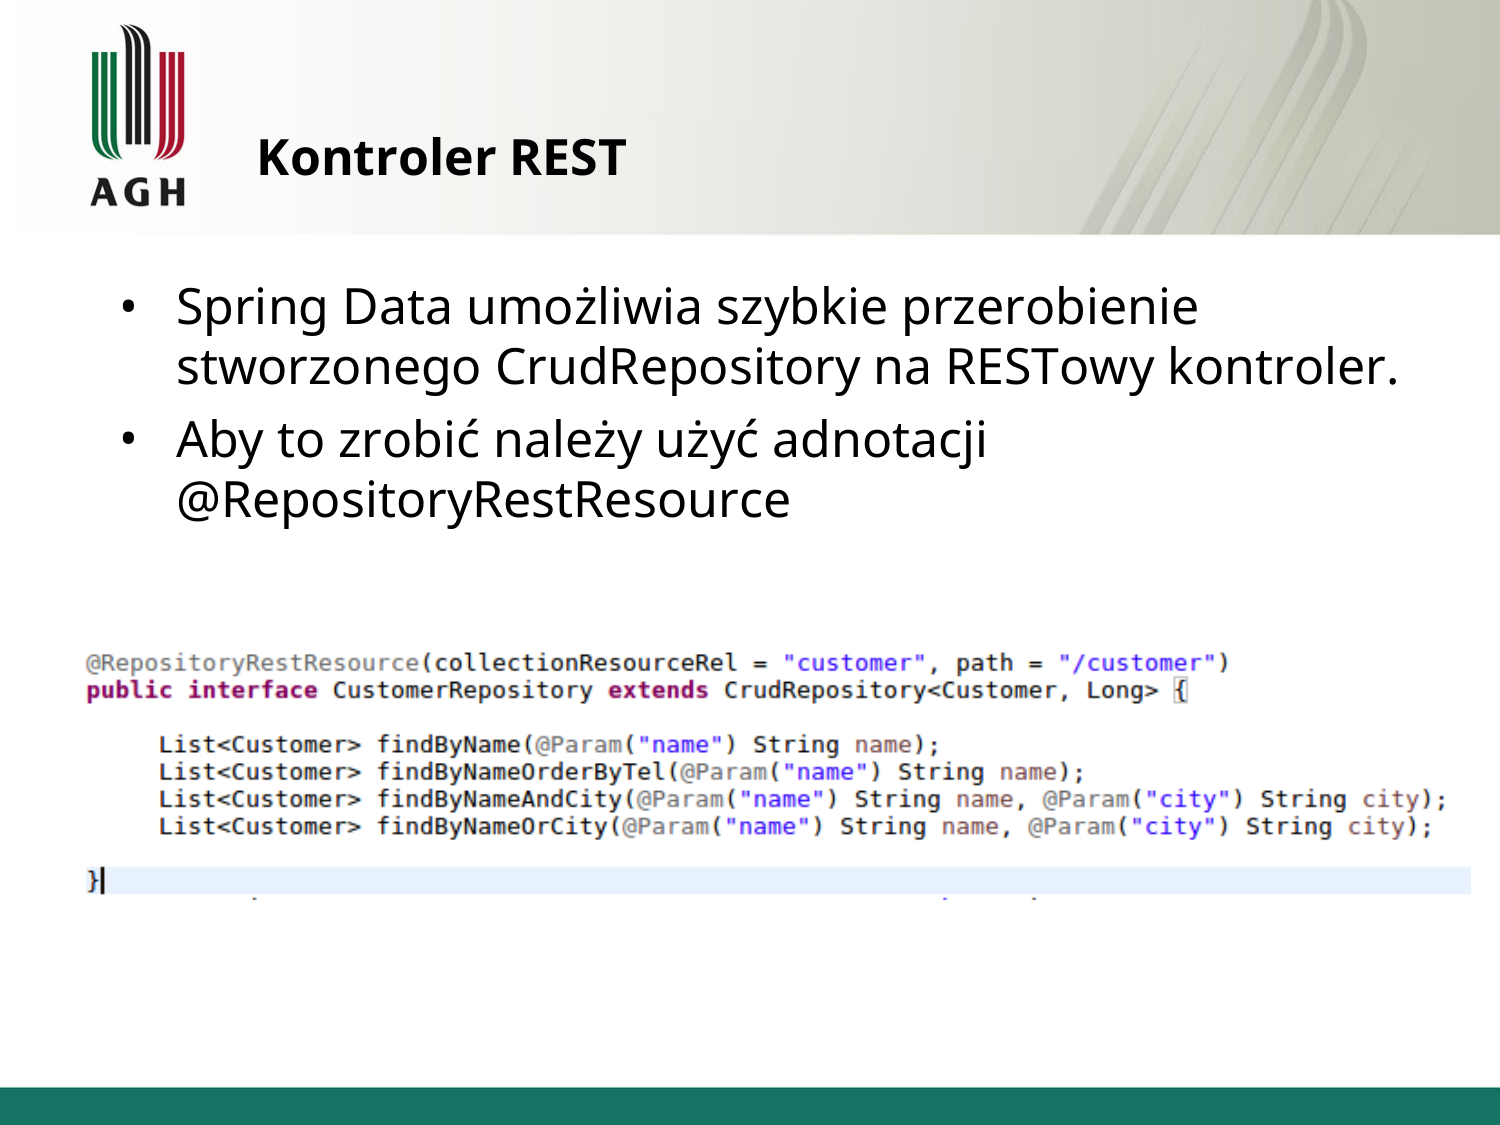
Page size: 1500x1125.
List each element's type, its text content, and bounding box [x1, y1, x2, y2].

title Kontroler REST [242, 78, 1425, 233]
picture [0, 0, 1500, 1125]
list Spring Data umożliwia szybkie przerobienie stworzonego CrudRepository na RESTowy kontroler. Aby to zrobić należy użyć adnotacji @RepositoryRestResource [105, 267, 1425, 631]
